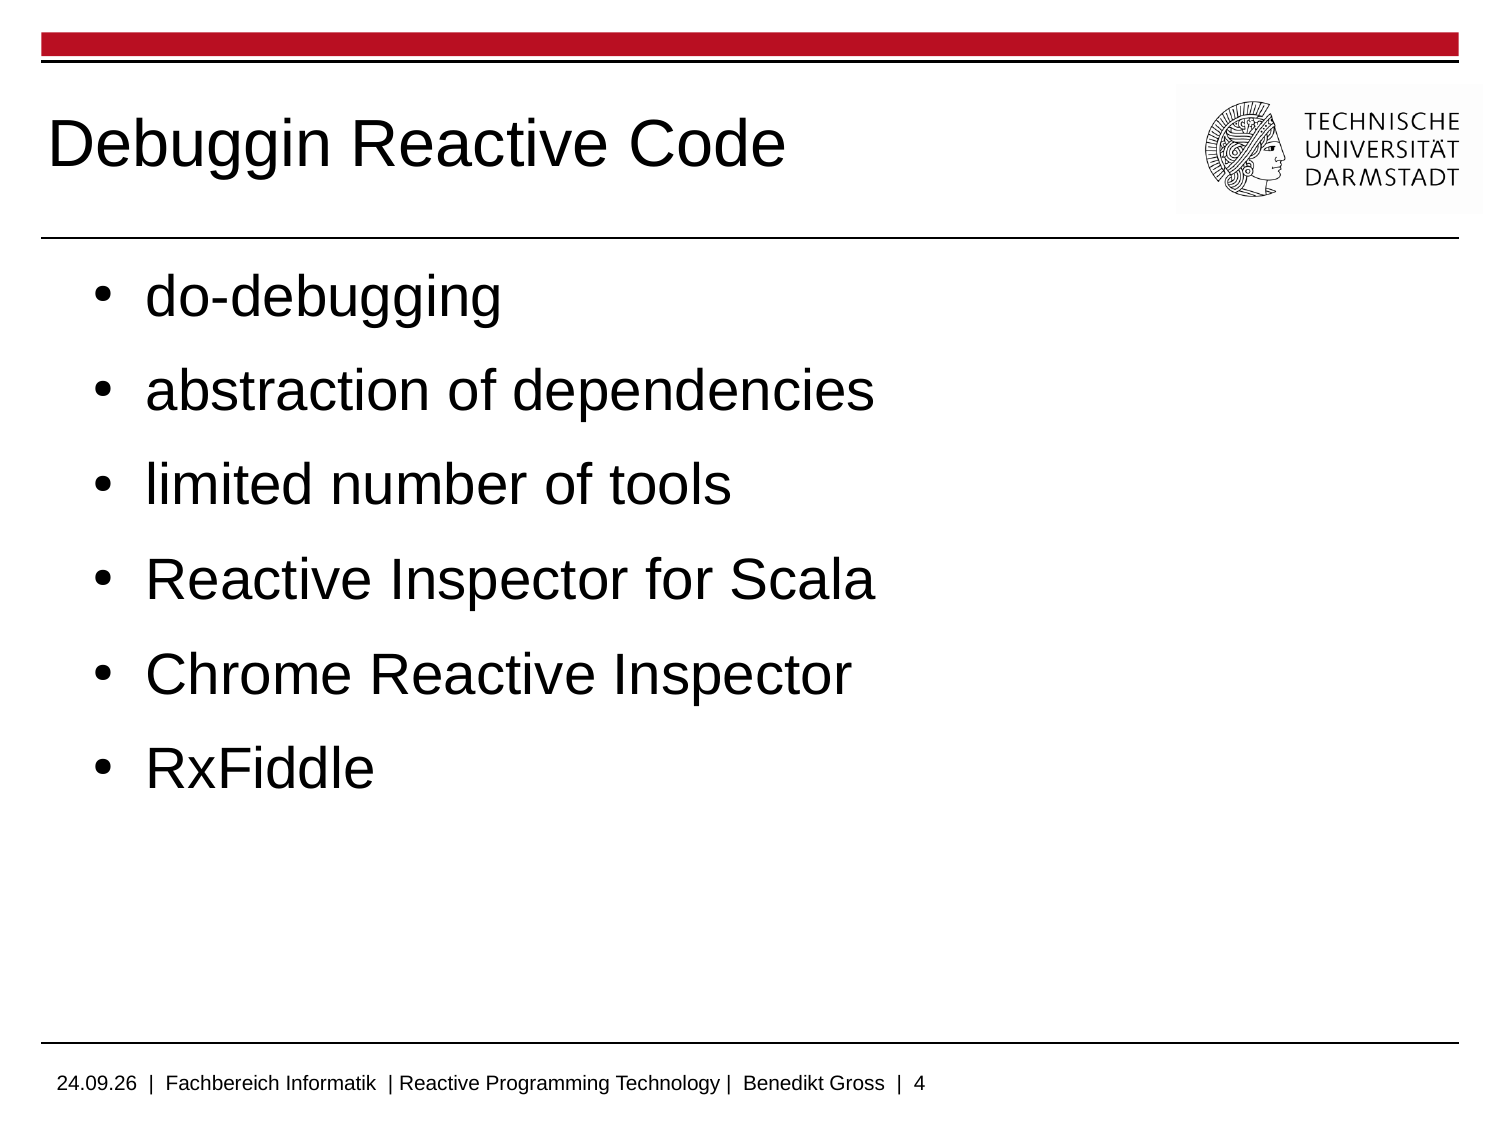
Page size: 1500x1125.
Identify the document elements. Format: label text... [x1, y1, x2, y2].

title Debuggin Reactive Code [47, 68, 1137, 219]
list do-debugging abstraction of dependencies limited number of tools Reactive Inspector for Scala Chrome Reactive Inspector RxFiddle [75, 263, 1425, 916]
